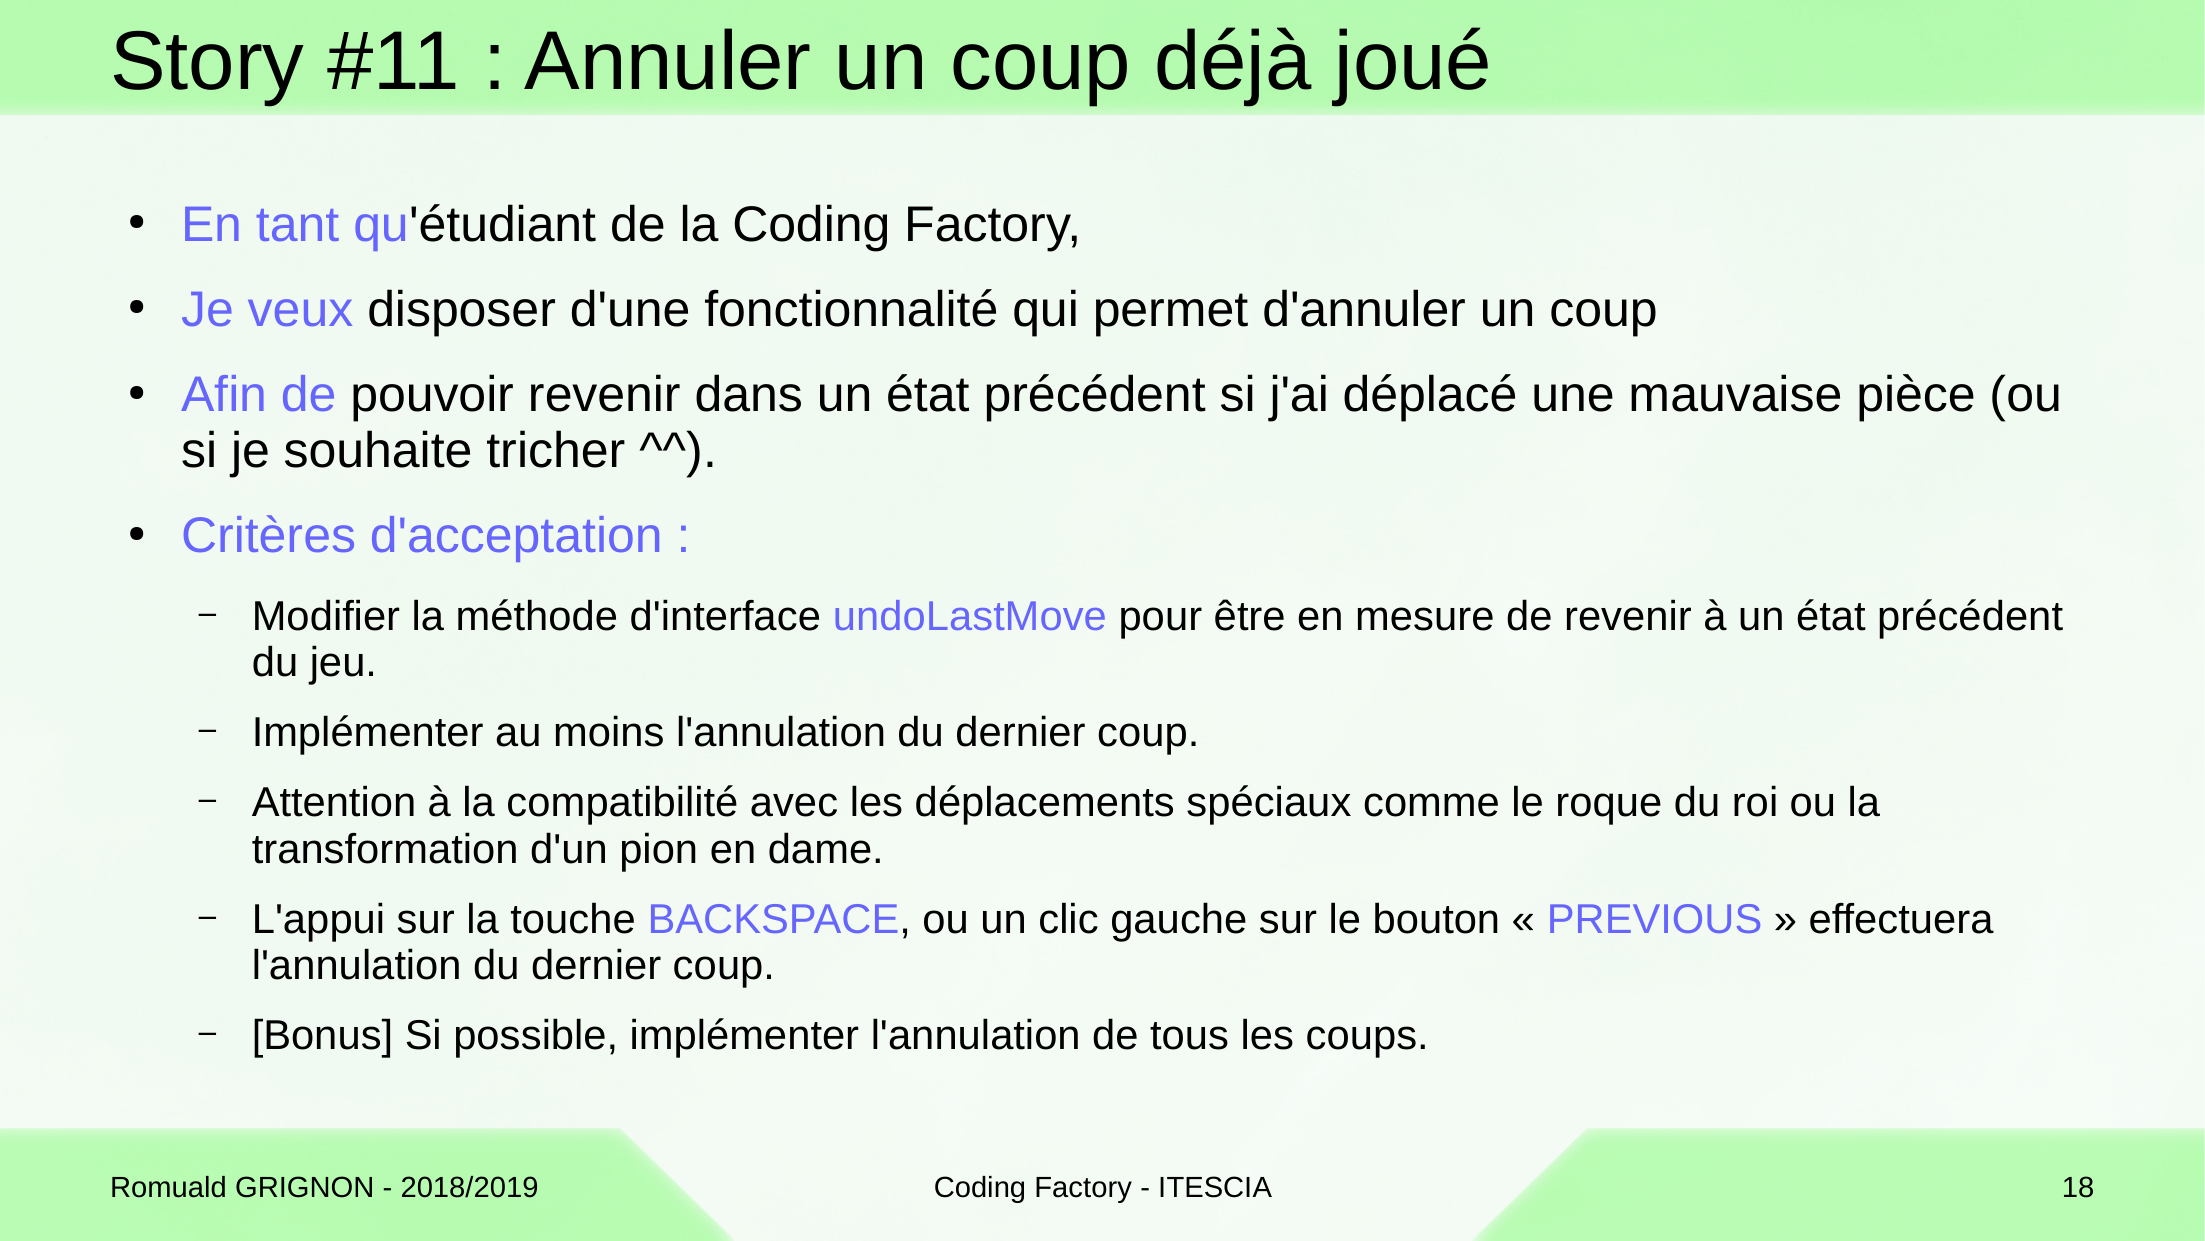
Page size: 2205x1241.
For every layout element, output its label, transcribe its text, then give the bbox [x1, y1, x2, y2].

picture [0, 0, 2205, 1241]
title Story #11 : Annuler un coup déjà joué [110, 49, 2095, 257]
list En tant qu'étudiant de la Coding Factory, Je veux disposer d'une fonctionnalité qui permet d'annuler un coup Afin de pouvoir revenir dans un état précédent si j'ai déplacé une mauvaise pièce (ou si je souhaite tricher ^^). Critères d'acceptation : Modifier la méthode d'interface undoLastMove pour être en mesure de revenir à un état précédent du jeu. Implémenter au moins l'annulation du dernier coup. Attention à la compatibilité avec les déplacements spéciaux comme le roque du roi ou la transformation d'un pion en dame. L'appui sur la touche BACKSPACE, ou un clic gauche sur le bouton « PREVIOUS » effectuera l'annulation du dernier coup. [Bonus] Si possible, implémenter l'annulation de tous les coups. [110, 266, 2095, 1086]
